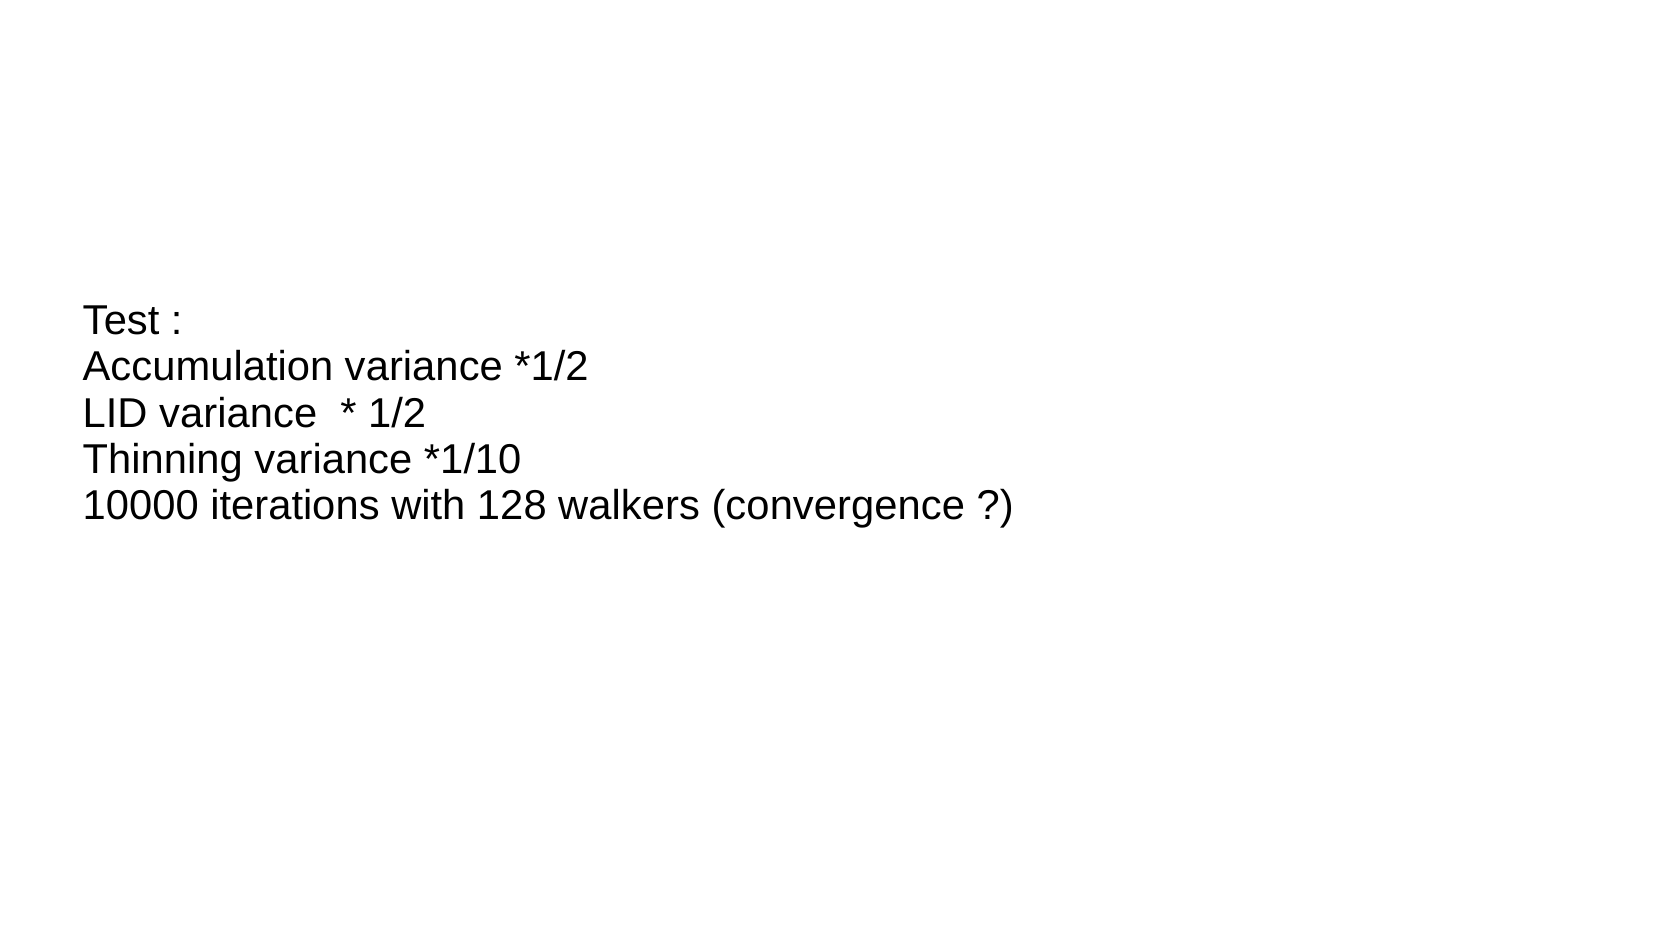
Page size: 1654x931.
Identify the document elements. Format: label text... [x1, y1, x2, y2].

subtitle Test : Accumulation variance *1/2 LID variance * 1/2 Thinning variance *1/10 10000 iterations with 128 walkers (convergence ?) [82, 217, 1571, 758]
